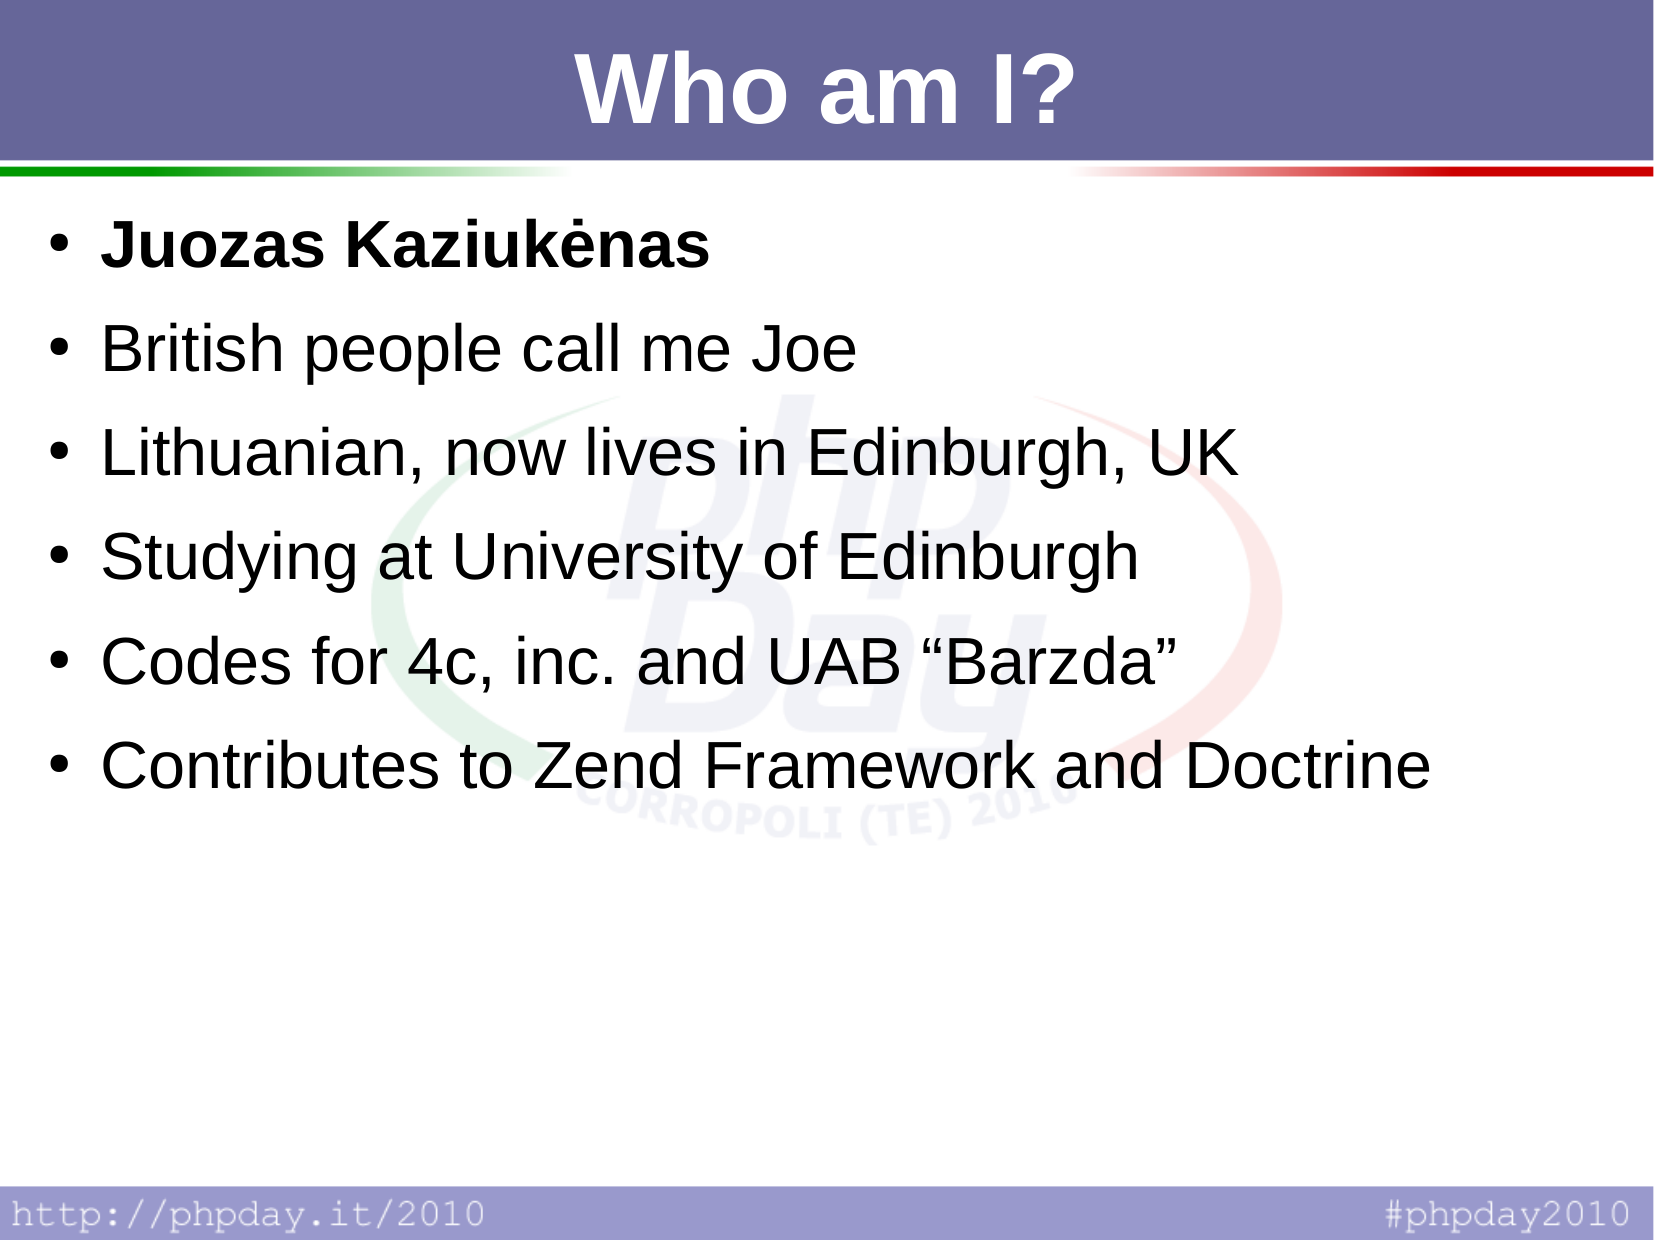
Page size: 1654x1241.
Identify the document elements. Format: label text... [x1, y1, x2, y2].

title Who am I? [29, 7, 1625, 170]
picture [0, 0, 1654, 1240]
list Juozas Kaziukėnas British people call me Joe Lithuanian, now lives in Edinburgh, UK Studying at University of Edinburgh Codes for 4c, inc. and UAB “Barzda” Contributes to Zend Framework and Doctrine [29, 206, 1625, 1094]
